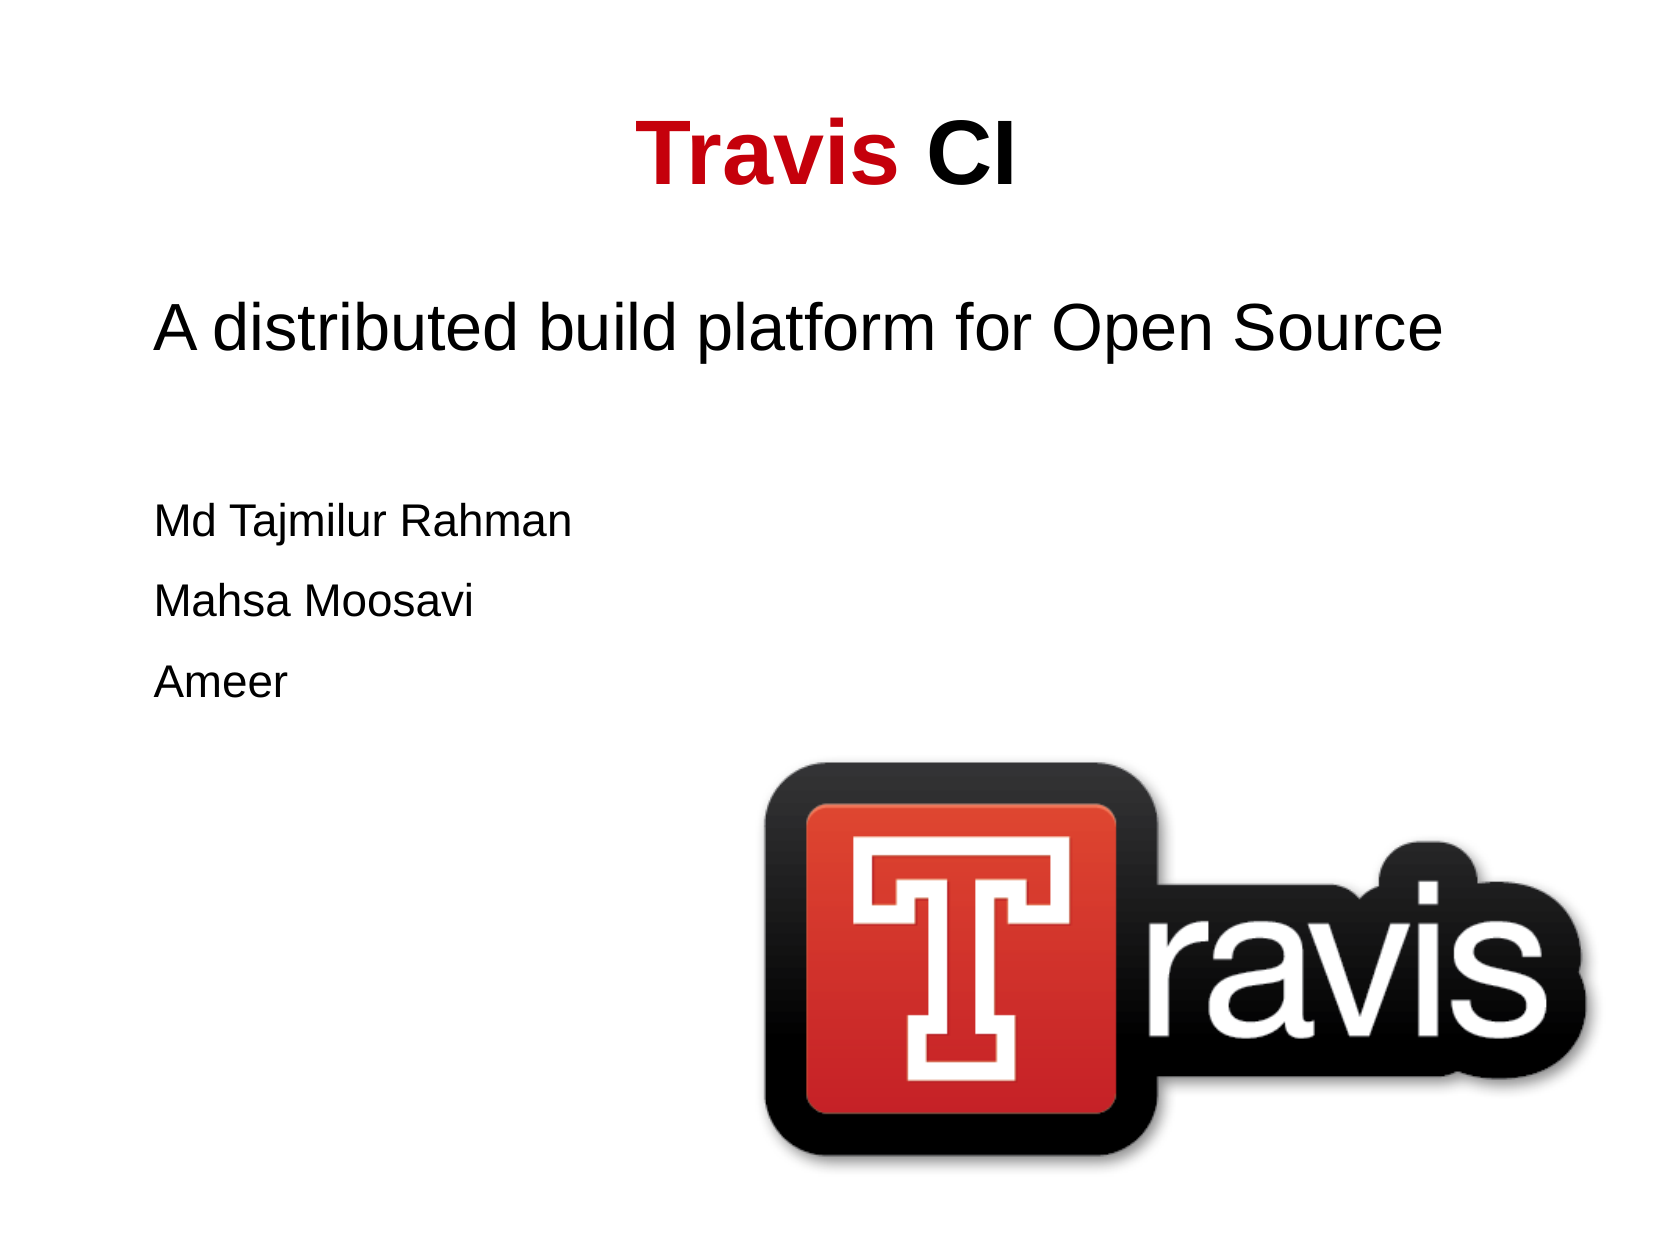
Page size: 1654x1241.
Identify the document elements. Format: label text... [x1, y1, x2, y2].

list Md Tajmilur Rahman Mahsa Moosavi Ameer [82, 494, 1571, 751]
list A distributed build platform for Open Source [82, 290, 1571, 426]
picture [755, 755, 1606, 1177]
title Travis CI [82, 49, 1571, 257]
